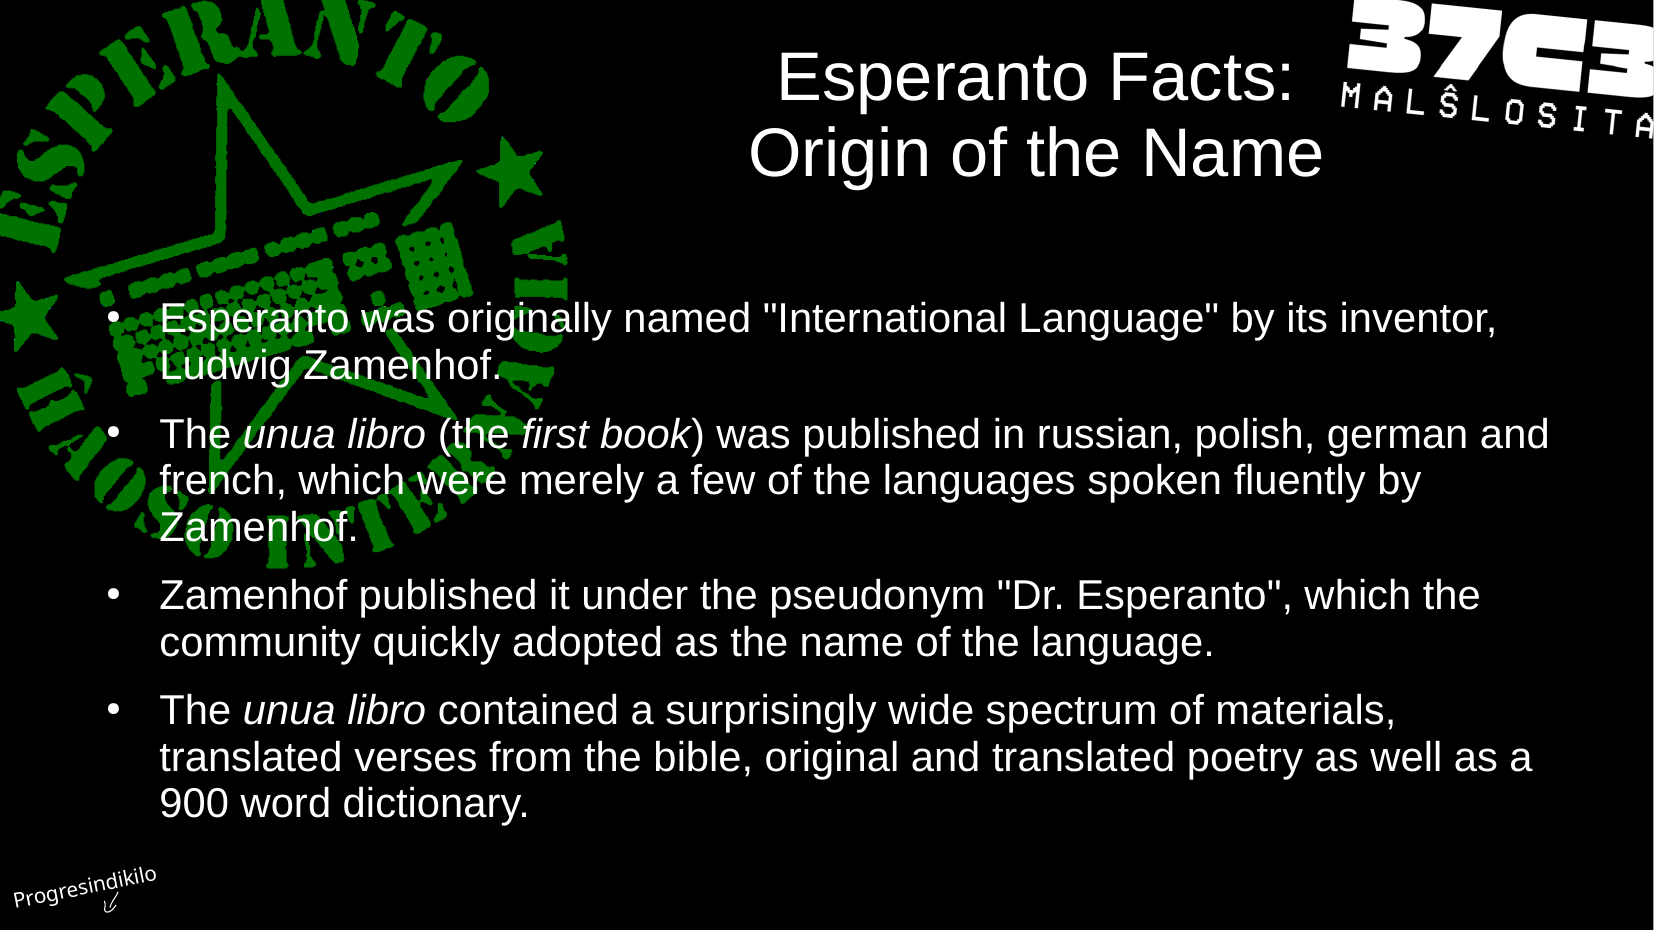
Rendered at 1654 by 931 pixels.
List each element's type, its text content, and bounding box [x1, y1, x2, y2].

title Esperanto Facts: Origin of the Name [501, 37, 1571, 193]
picture [1349, 0, 1654, 139]
list Esperanto was originally named "International Language" by its inventor, Ludwig Zamenhof. The unua libro (the first book) was published in russian, polish, german and french, which were merely a few of the languages spoken fluently by Zamenhof. Zamenhof published it under the pseudonym "Dr. Esperanto", which the community quickly adopted as the name of the language. The unua libro contained a surprisingly wide spectrum of materials, translated verses from the bible, original and translated poetry as well as a 900 word dictionary. [88, 295, 1571, 886]
picture [0, 0, 591, 591]
